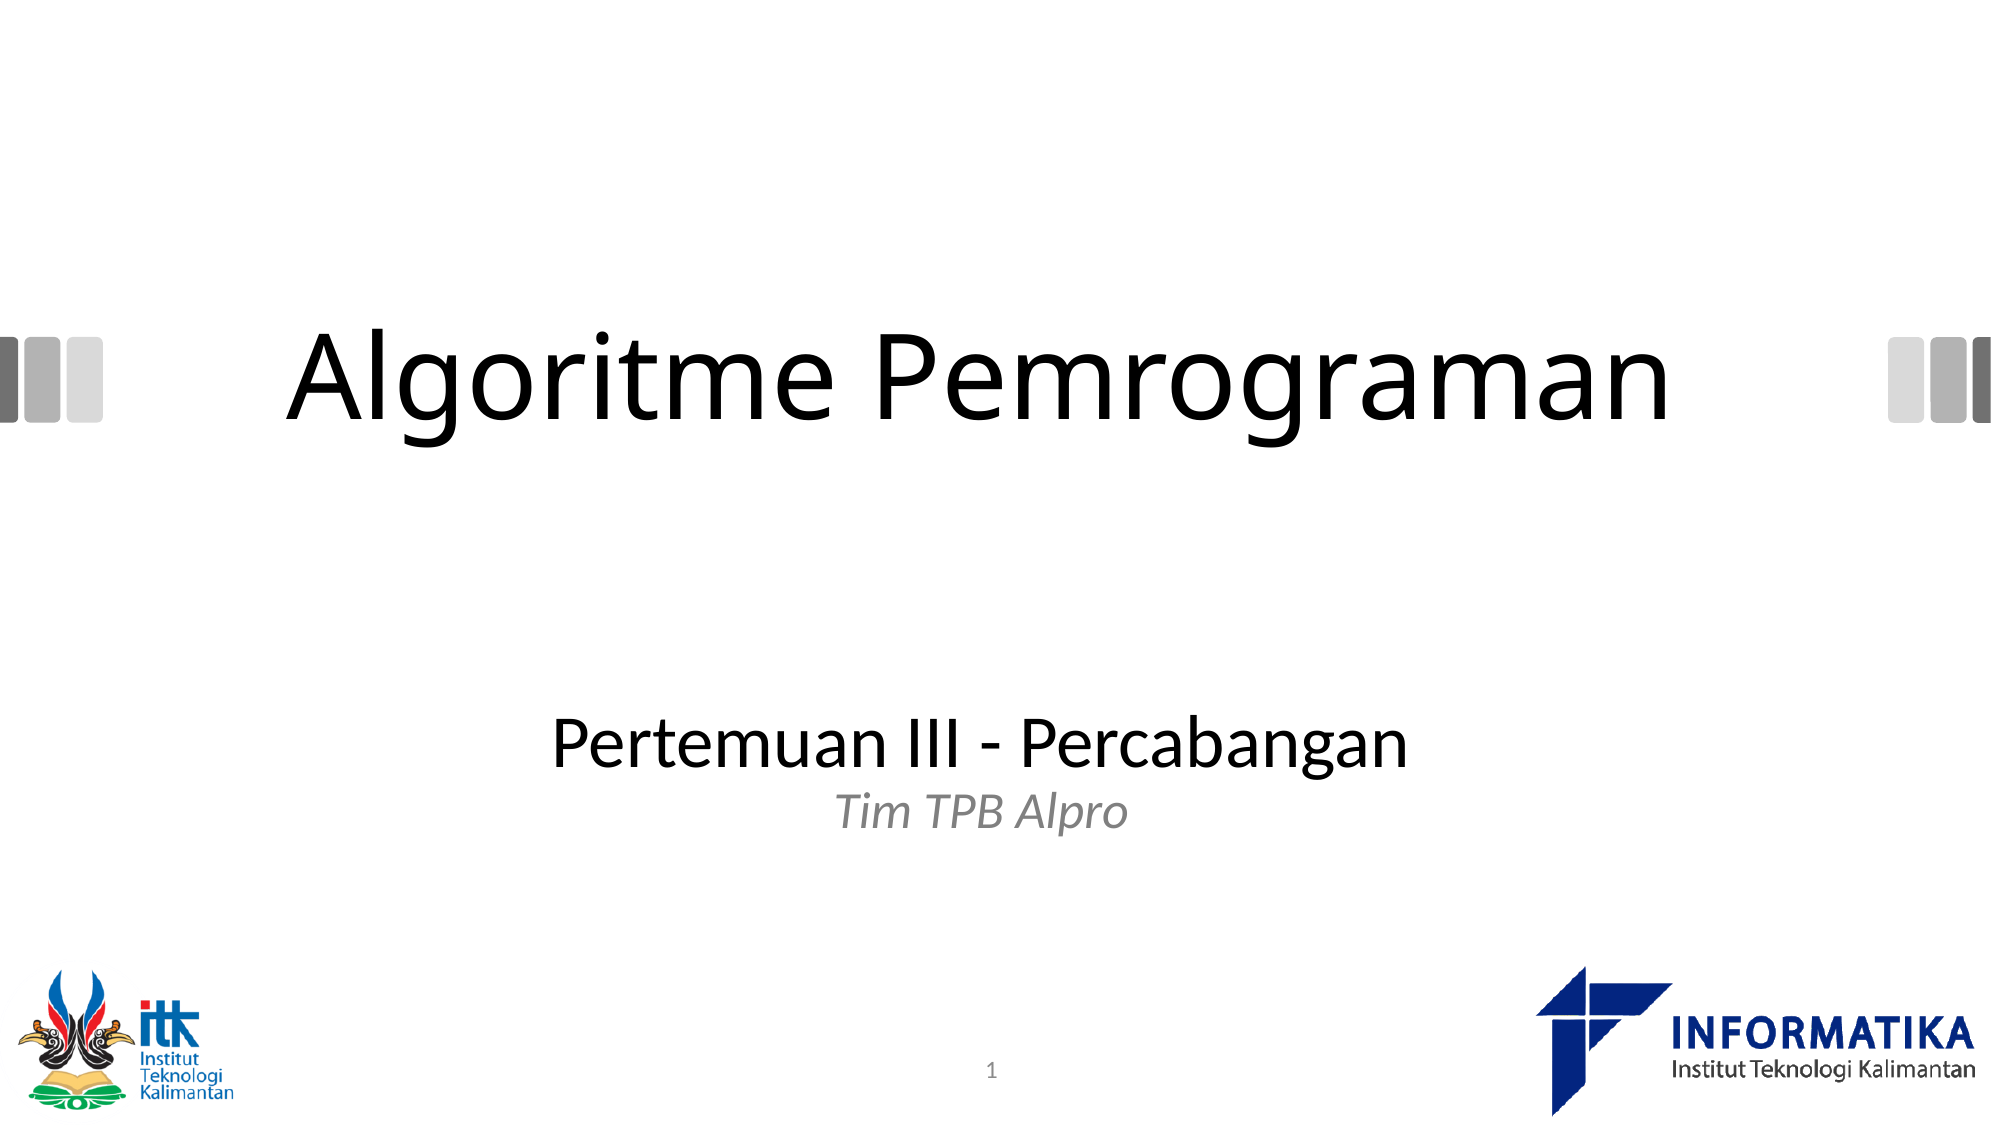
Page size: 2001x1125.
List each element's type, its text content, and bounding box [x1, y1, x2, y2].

text_box <number> [822, 1043, 1161, 1094]
text_box Algoritme Pemrograman [40, 259, 1922, 503]
text_box Pertemuan III - Percabangan Tim TPB Alpro [531, 695, 1432, 958]
picture [1534, 965, 1976, 1118]
picture [0, 935, 252, 1125]
